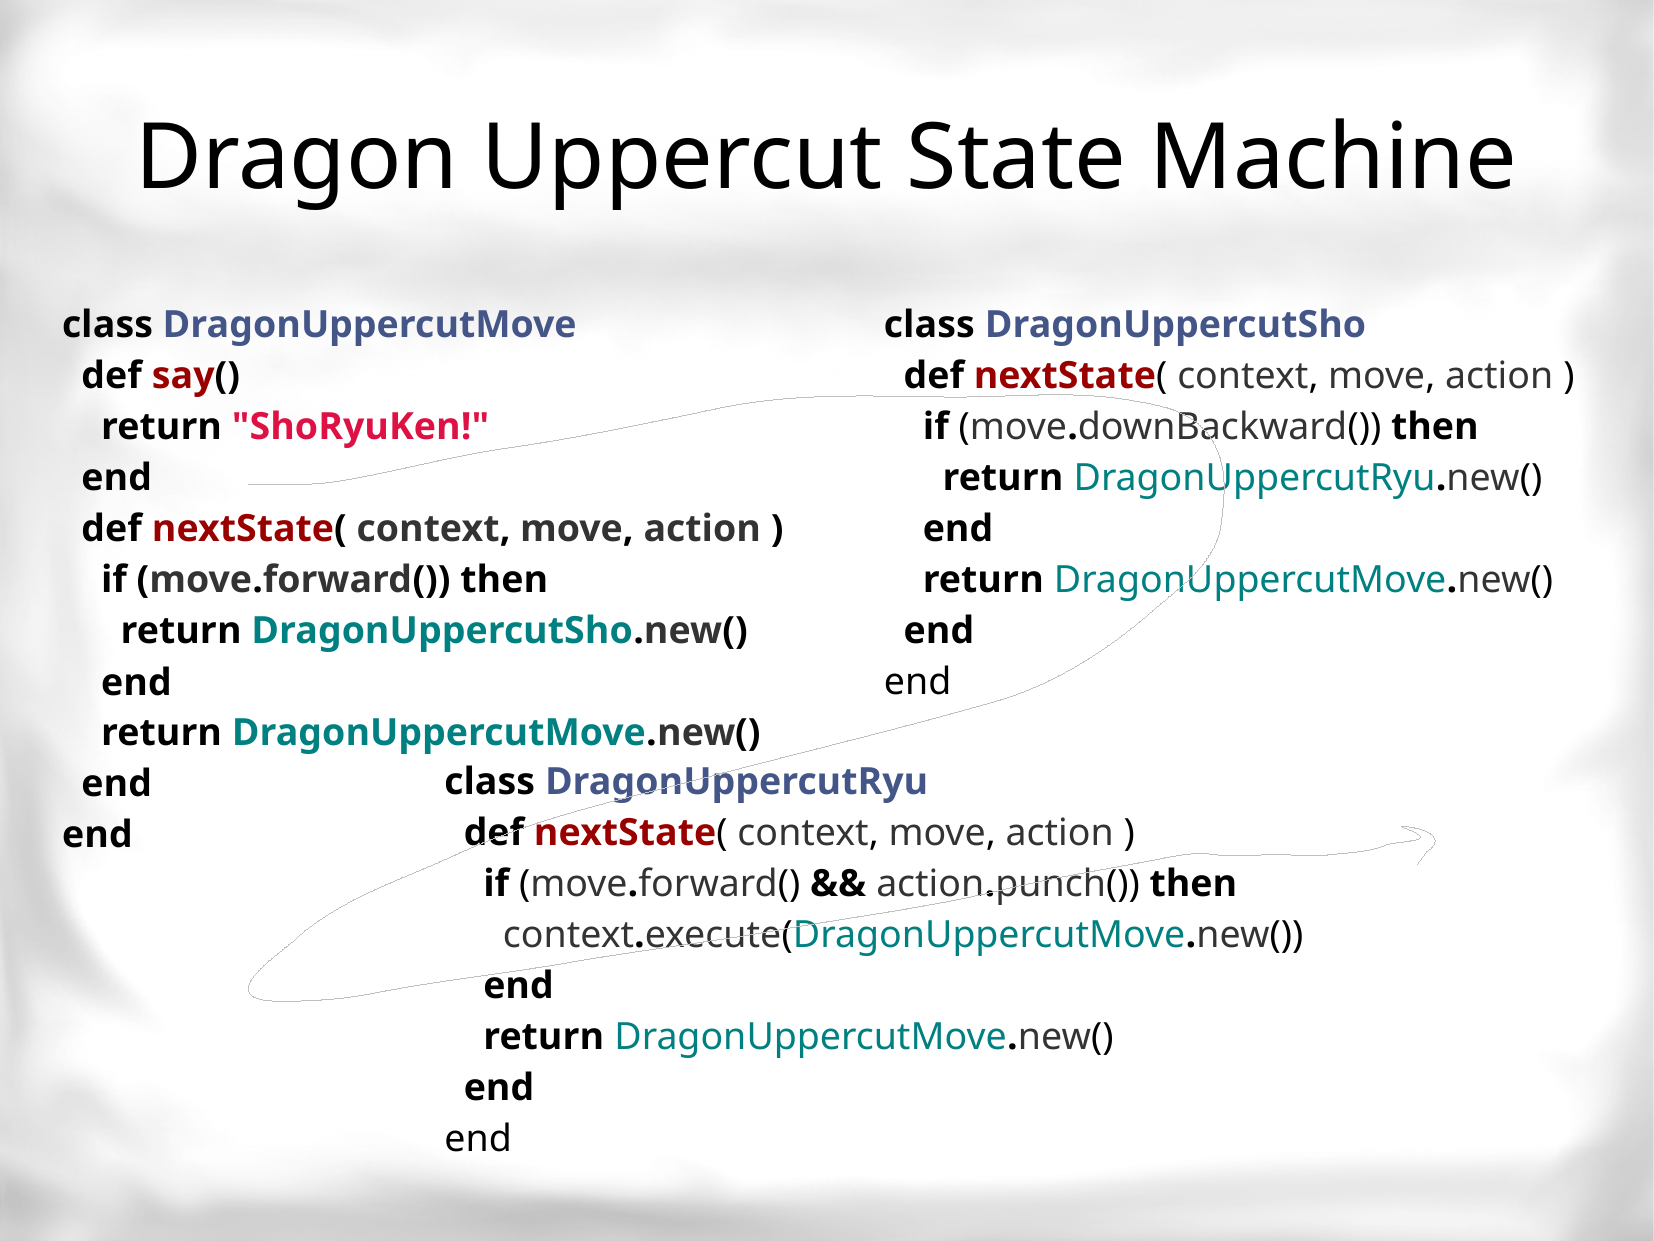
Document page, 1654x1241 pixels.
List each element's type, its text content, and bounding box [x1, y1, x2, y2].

text_box class DragonUppercutMove def say() return "ShoRyuKen!" end def nextState( context, move, action ) if (move.forward()) then return DragonUppercutSho.new() end return DragonUppercutMove.new() end end [47, 290, 770, 768]
picture [0, 0, 1654, 1241]
text_box class DragonUppercutRyu def nextState( context, move, action ) if (move.forward() && action.punch()) then context.execute(DragonUppercutMove.new()) end return DragonUppercutMove.new() end end [429, 747, 1300, 1099]
title Dragon Uppercut State Machine [82, 49, 1571, 257]
text_box class DragonUppercutSho def nextState( context, move, action ) if (move.downBackward()) then return DragonUppercutRyu.new() end return DragonUppercutMove.new() end end [869, 290, 1571, 642]
